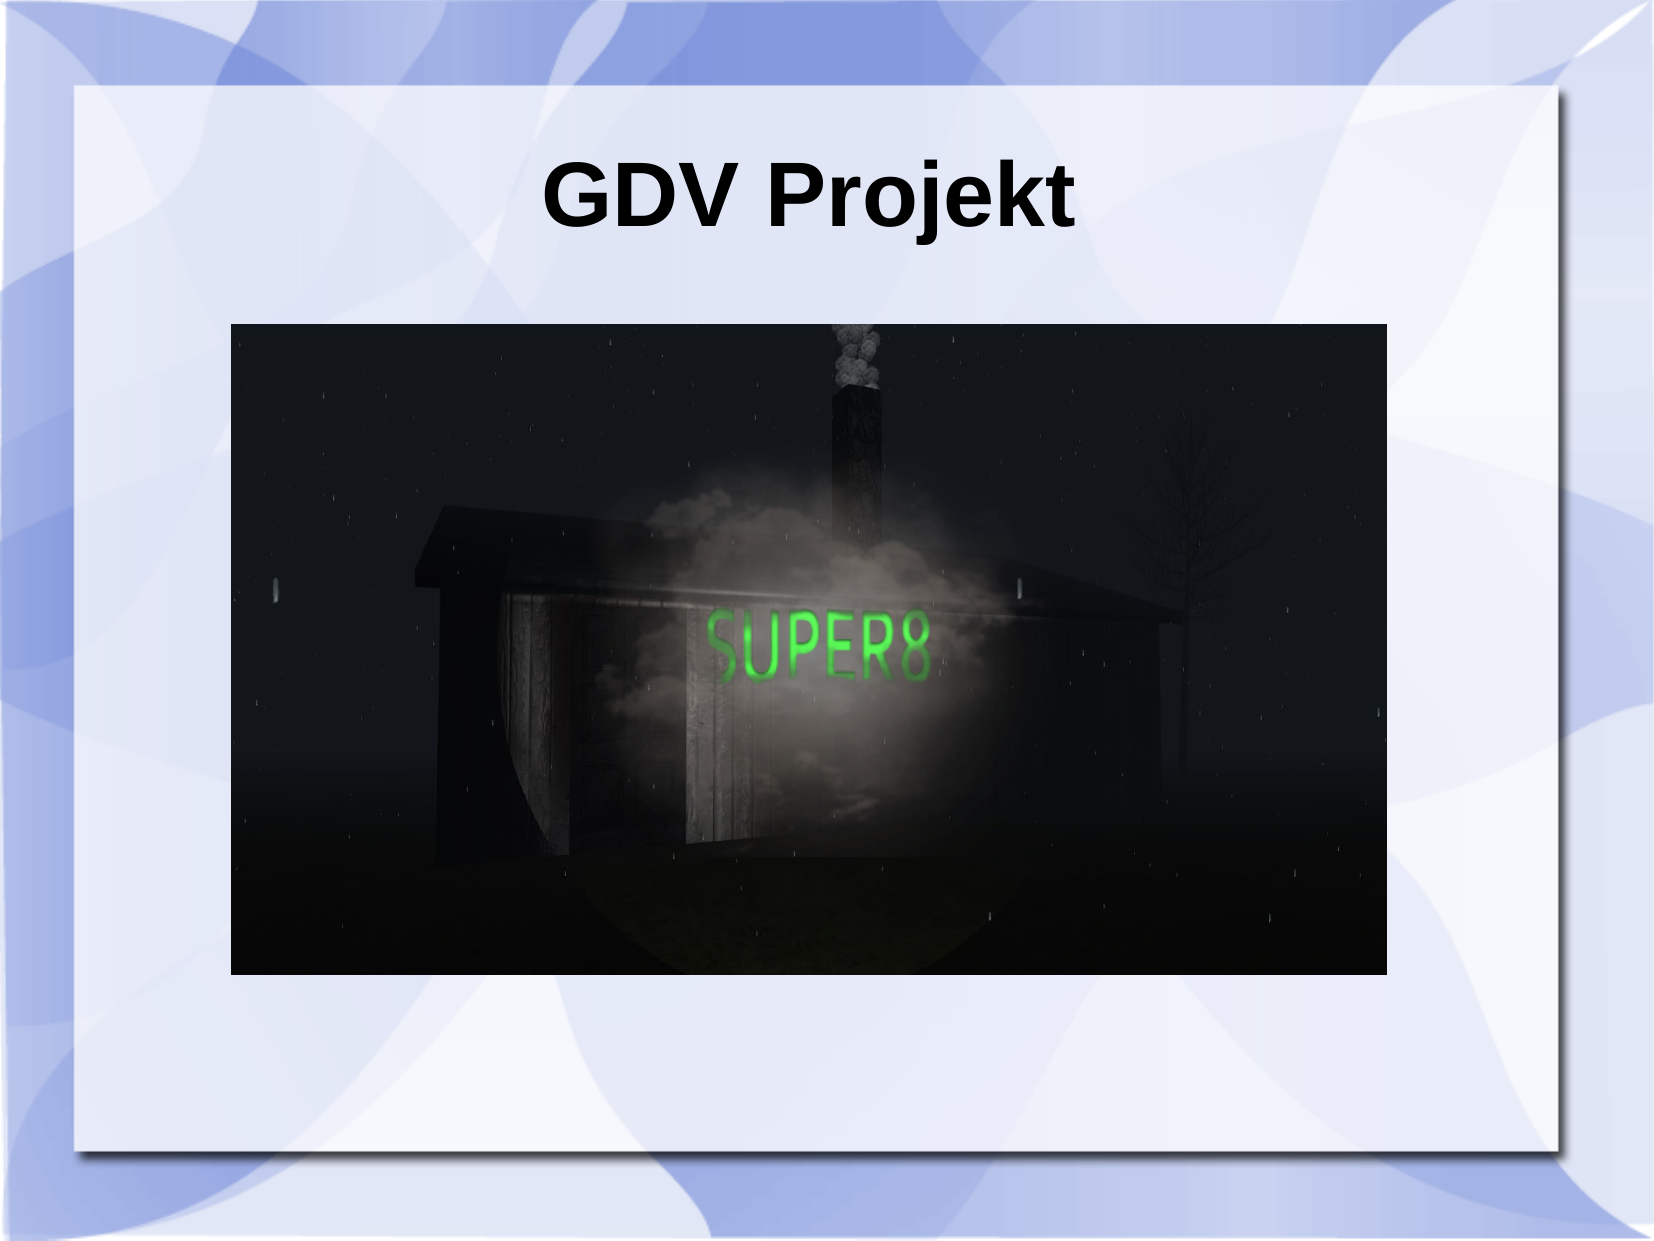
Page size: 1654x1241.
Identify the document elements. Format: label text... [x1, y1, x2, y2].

picture [0, 0, 1654, 1241]
title GDV Projekt [82, 90, 1536, 298]
